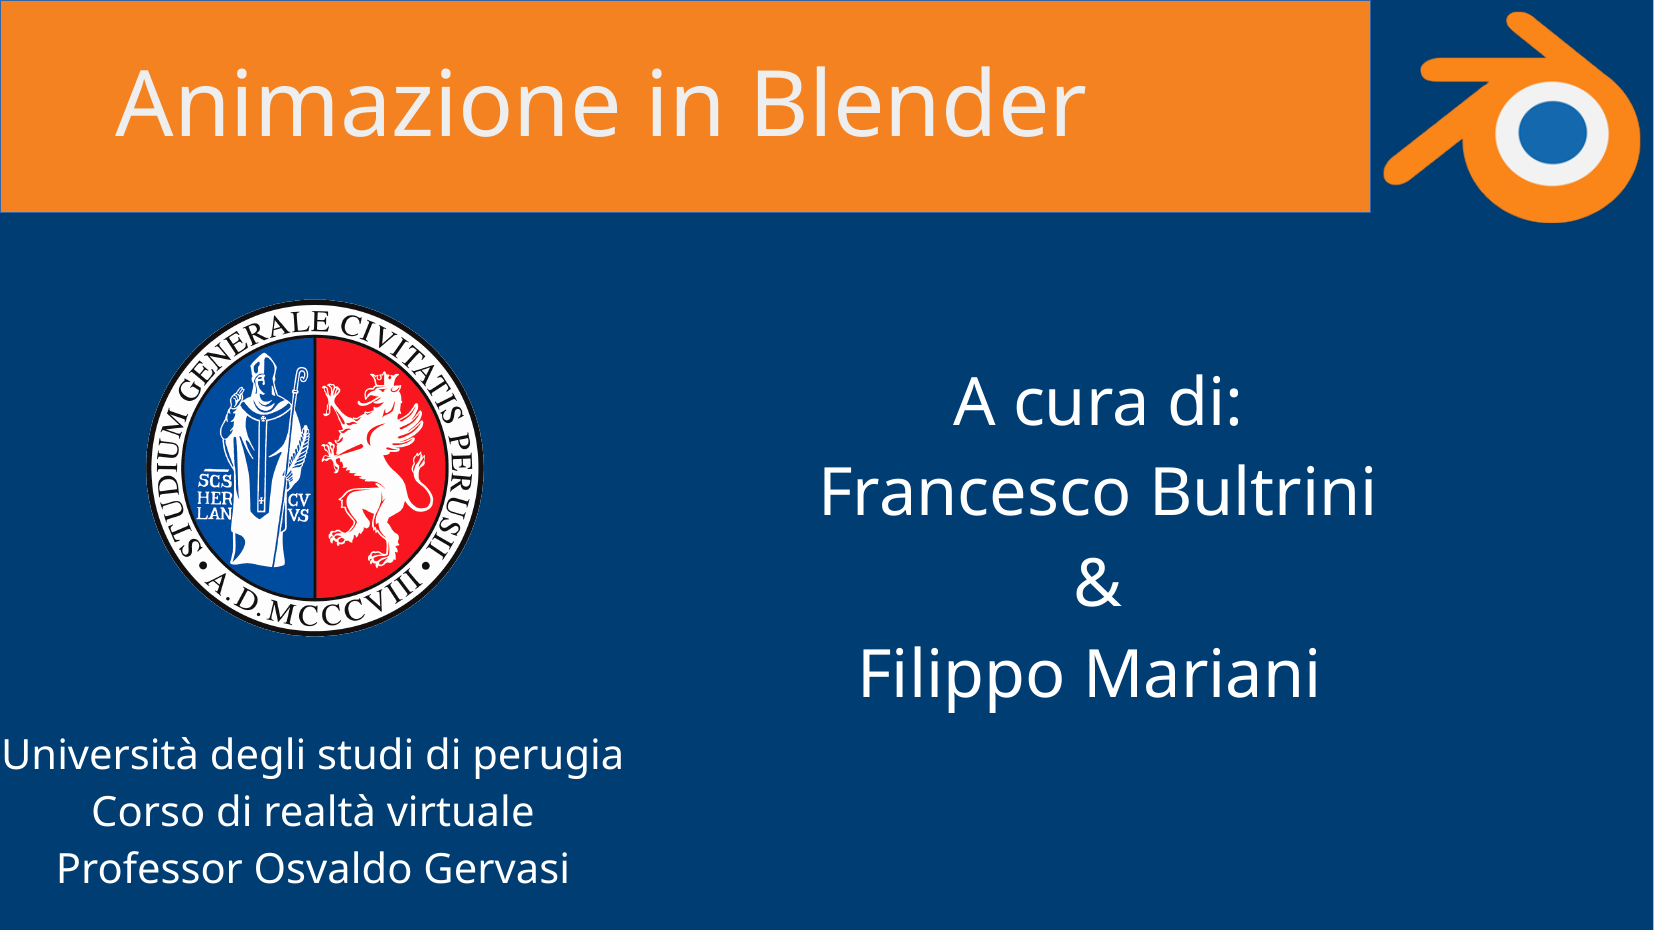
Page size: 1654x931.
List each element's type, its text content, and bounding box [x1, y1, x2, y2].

picture [144, 298, 485, 638]
title Animazione in Blender [0, 23, 1347, 179]
text_box [0, 0, 1370, 213]
subtitle A cura di: Francesco Bultrini & Filippo Mariani [507, 310, 1654, 851]
text_box Università degli studi di perugia Corso di realtà virtuale Professor Osvaldo Gervasi [0, 696, 650, 924]
picture [1370, 0, 1654, 260]
